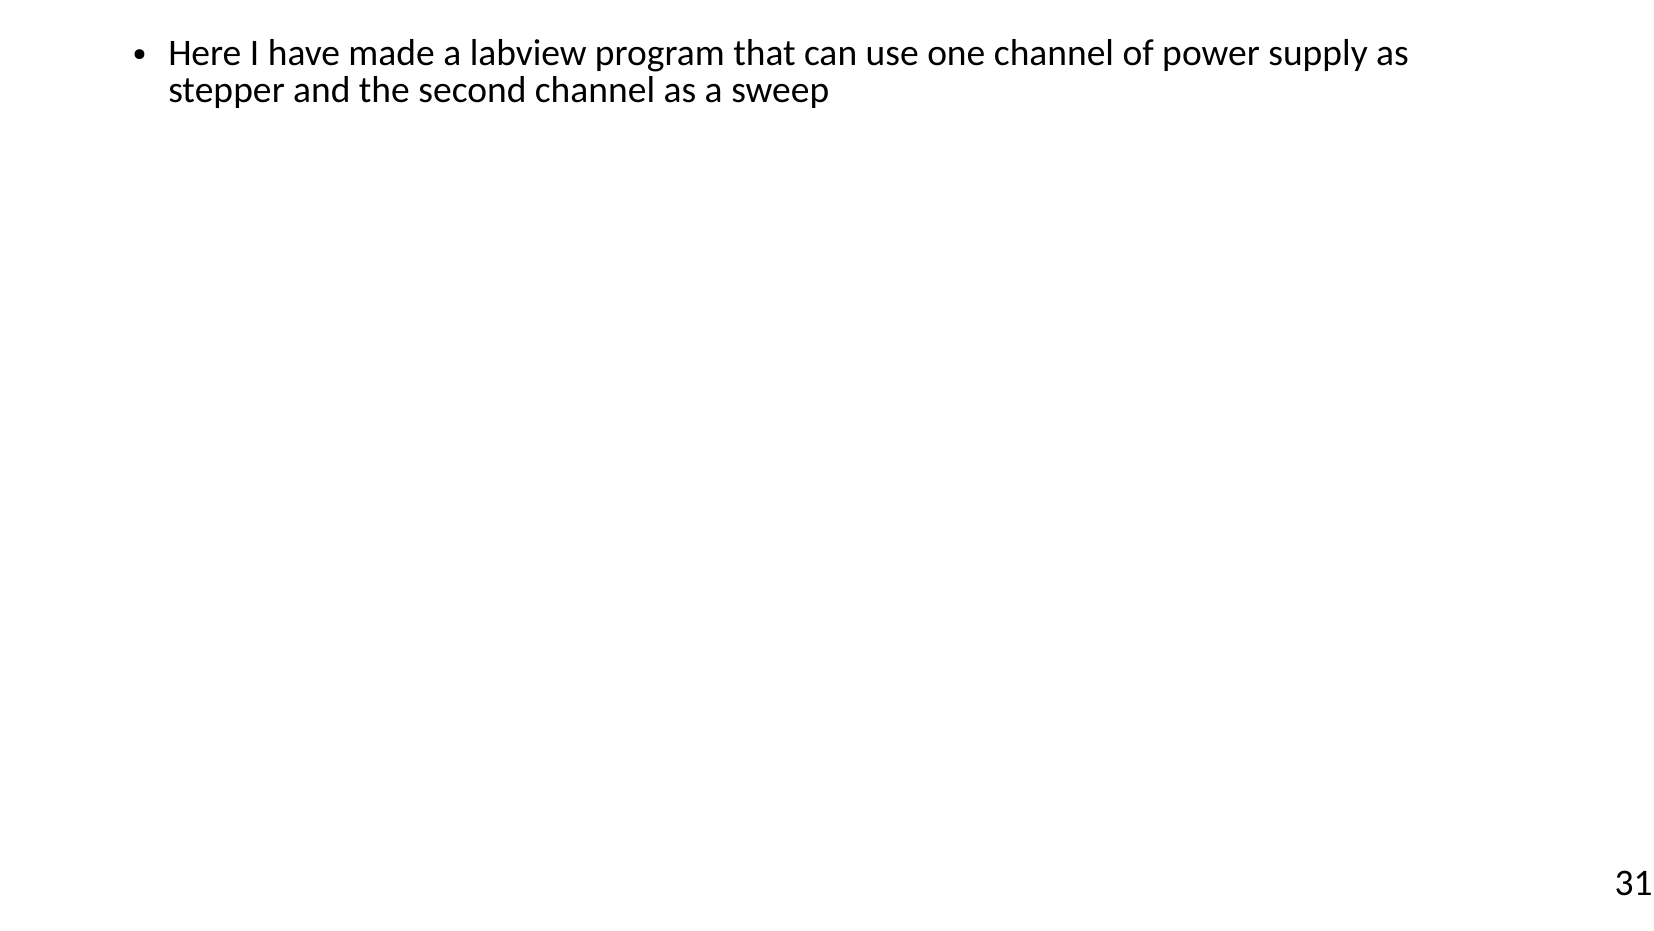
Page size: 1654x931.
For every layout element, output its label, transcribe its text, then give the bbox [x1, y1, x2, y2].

text_box <number> [1479, 860, 1654, 931]
text_box Here I have made a labview program that can use one channel of power supply as stepper and the second channel as a sweep [118, 29, 1447, 120]
